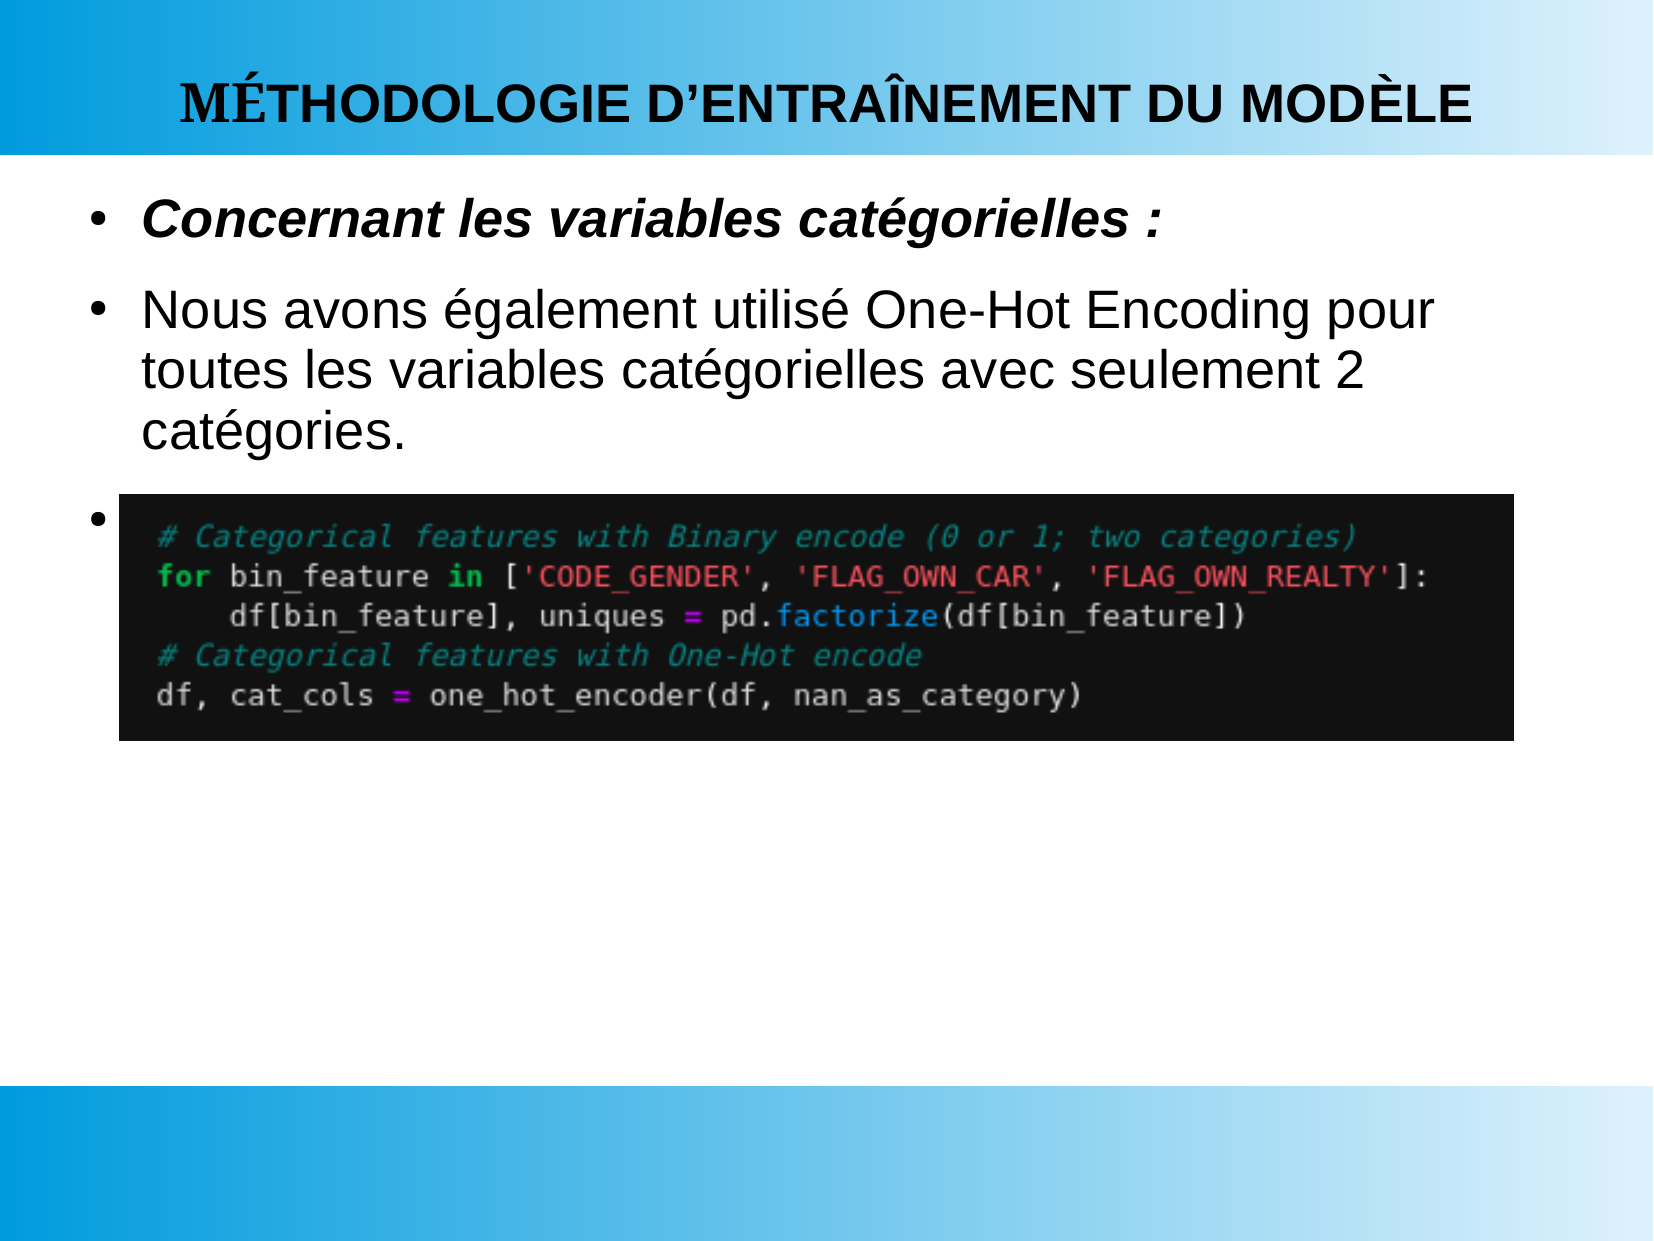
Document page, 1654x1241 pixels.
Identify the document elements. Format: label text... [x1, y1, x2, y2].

picture [119, 494, 1514, 741]
title MÉTHODOLOGIE D’ENTRAÎNEMENT DU MODÈLE [82, 49, 1571, 155]
list Concernant les variables catégorielles : Nous avons également utilisé One-Hot Encoding pour toutes les variables catégorielles avec seulement 2 catégories. [70, 188, 1560, 886]
